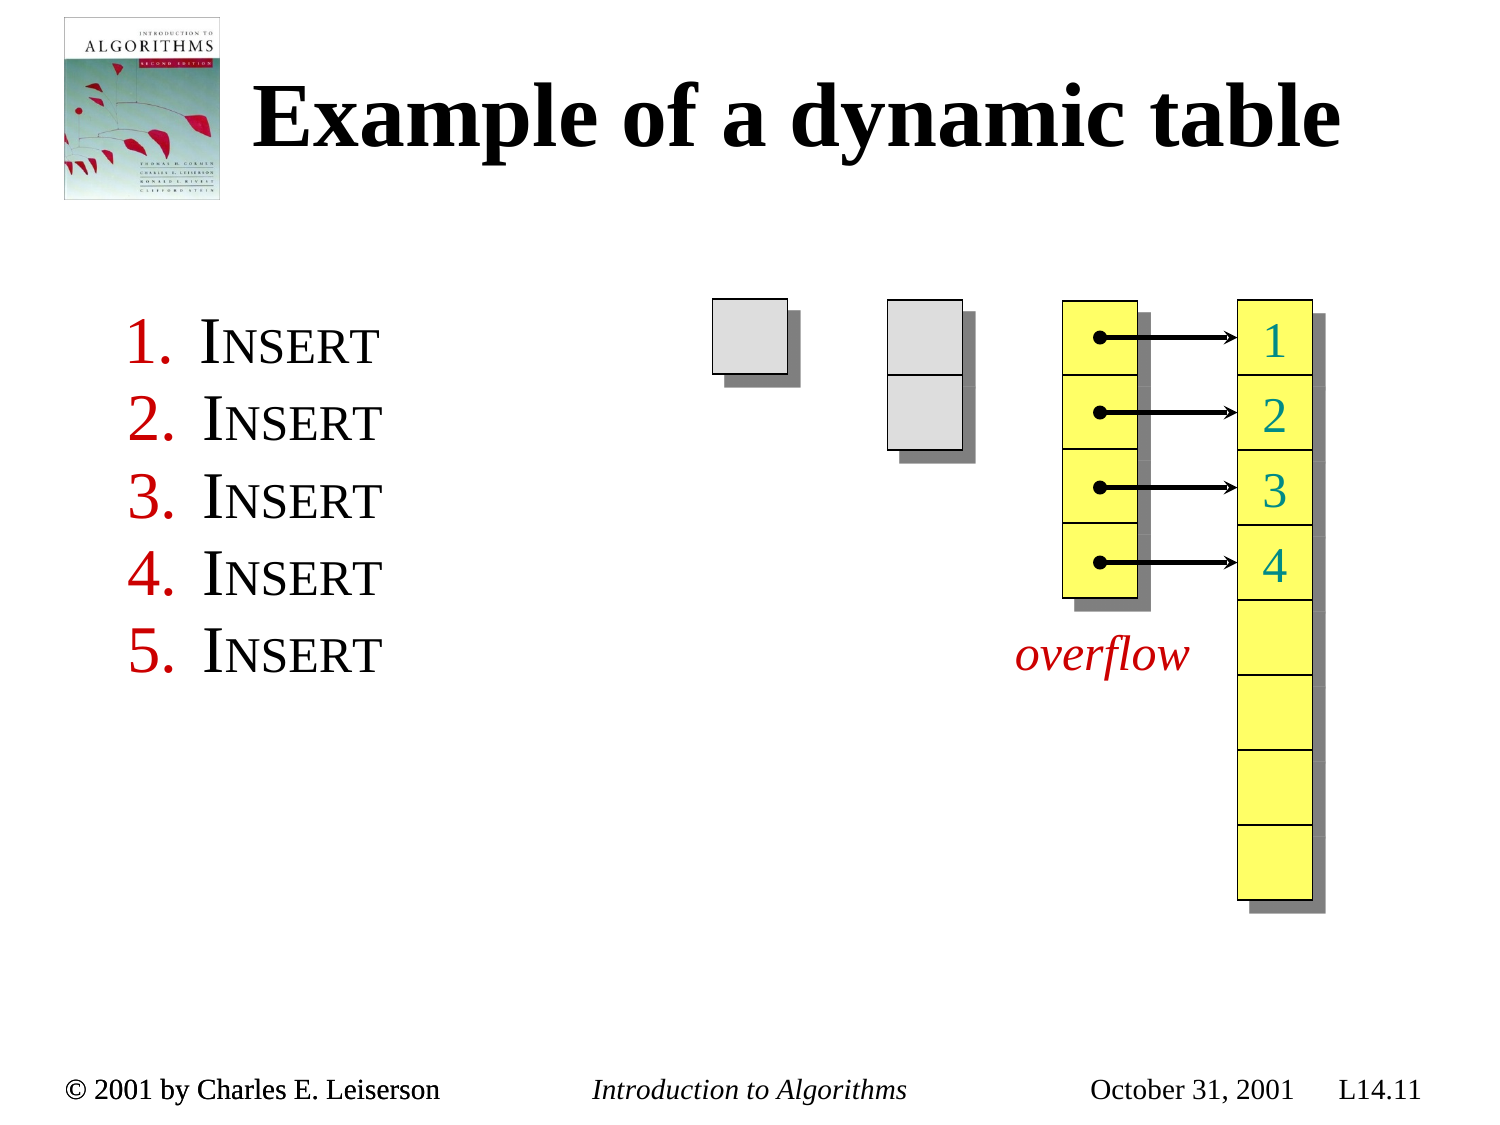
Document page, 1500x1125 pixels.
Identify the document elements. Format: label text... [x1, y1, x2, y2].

text_box overflow [999, 612, 1205, 688]
text_box 4 [1237, 526, 1313, 601]
title Example of a dynamic table [237, 24, 1475, 213]
text_box [712, 298, 788, 374]
text_box INSERT [112, 443, 398, 521]
text_box October 31, 2001 L14.<number> [982, 1062, 1438, 1113]
text_box INSERT [109, 289, 395, 385]
text_box [887, 299, 963, 451]
text_box 1 [1237, 299, 1313, 376]
picture [64, 17, 220, 200]
text_box [1062, 301, 1138, 598]
text_box Introduction to Algorithms [577, 1062, 923, 1113]
text_box INSERT [112, 366, 398, 443]
text_box INSERT [112, 598, 398, 694]
text_box 2 [1237, 376, 1313, 451]
text_box [1237, 601, 1313, 901]
text_box 3 [1237, 451, 1313, 526]
text_box INSERT [112, 521, 398, 598]
